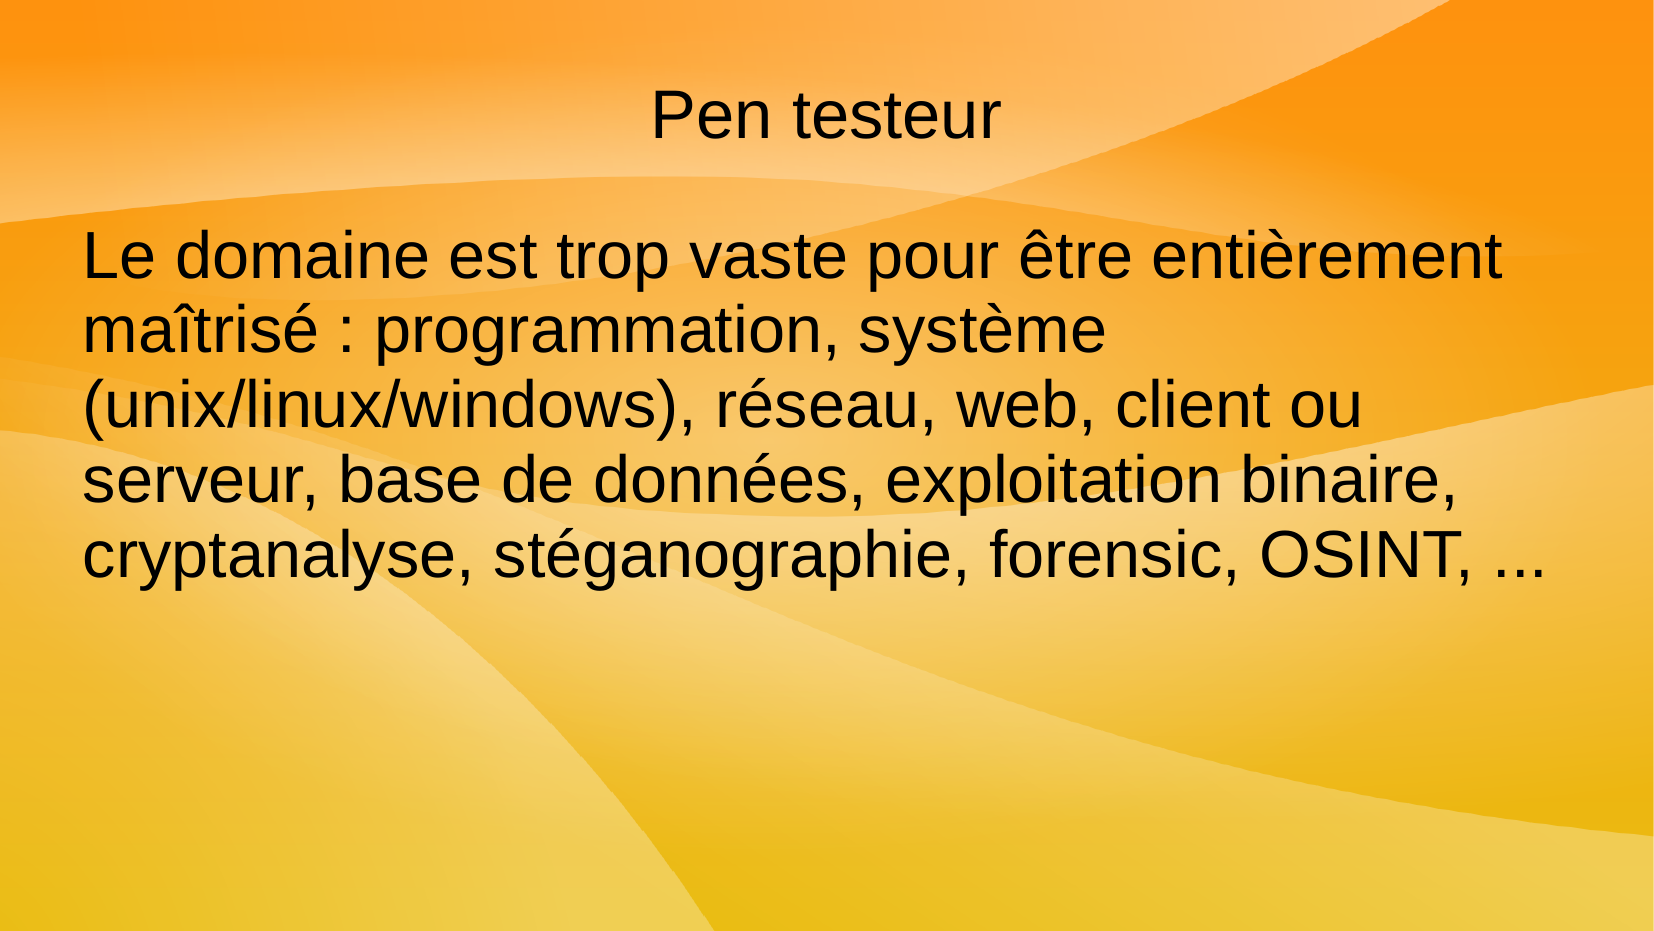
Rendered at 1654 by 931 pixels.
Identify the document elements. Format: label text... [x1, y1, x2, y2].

title Pen testeur [82, 37, 1571, 193]
subtitle Le domaine est trop vaste pour être entièrement maîtrisé : programmation, système (unix/linux/windows), réseau, web, client ou serveur, base de données, exploitation binaire, cryptanalyse, stéganographie, forensic, OSINT, ... [82, 217, 1571, 916]
picture [0, 0, 1654, 931]
